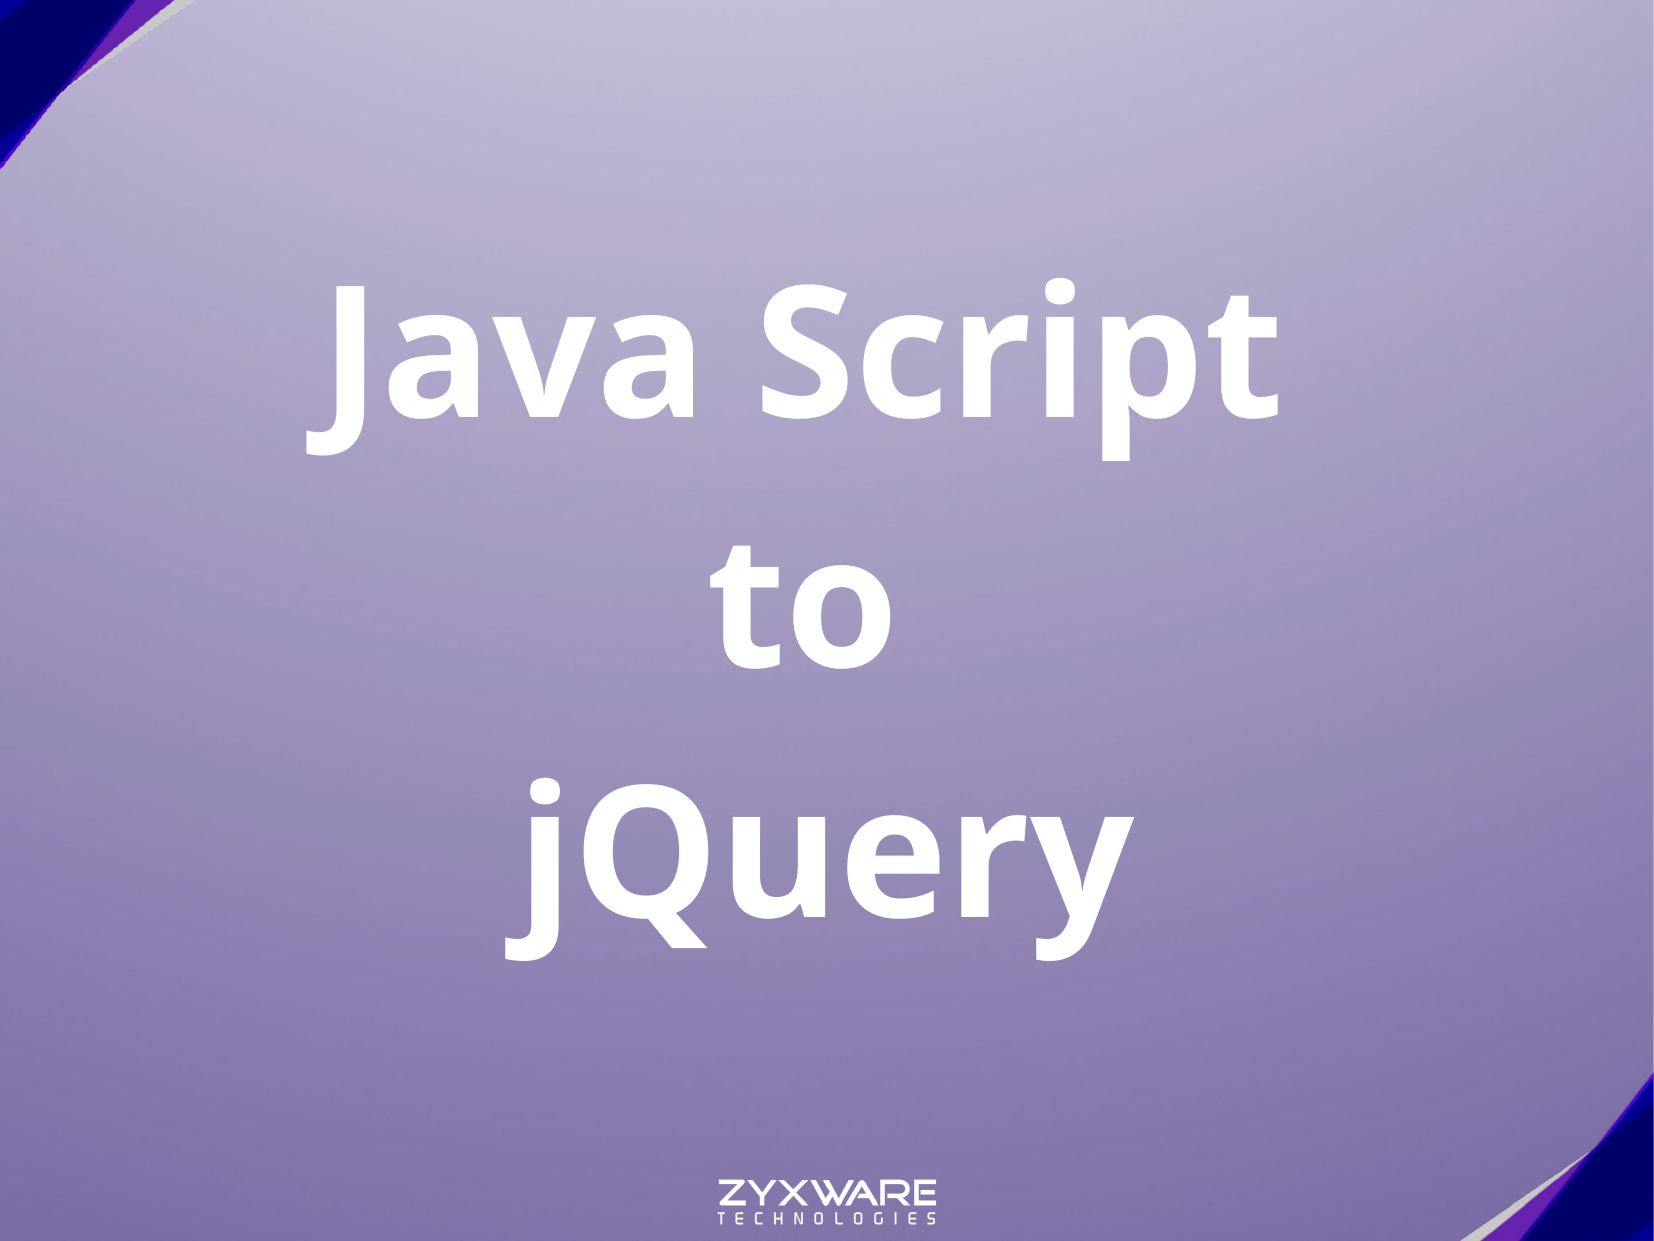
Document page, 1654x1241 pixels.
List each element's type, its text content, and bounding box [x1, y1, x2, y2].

picture [1460, 1064, 1654, 1241]
picture [0, 0, 1654, 1241]
title Java Script to jQuery [82, 268, 1571, 925]
